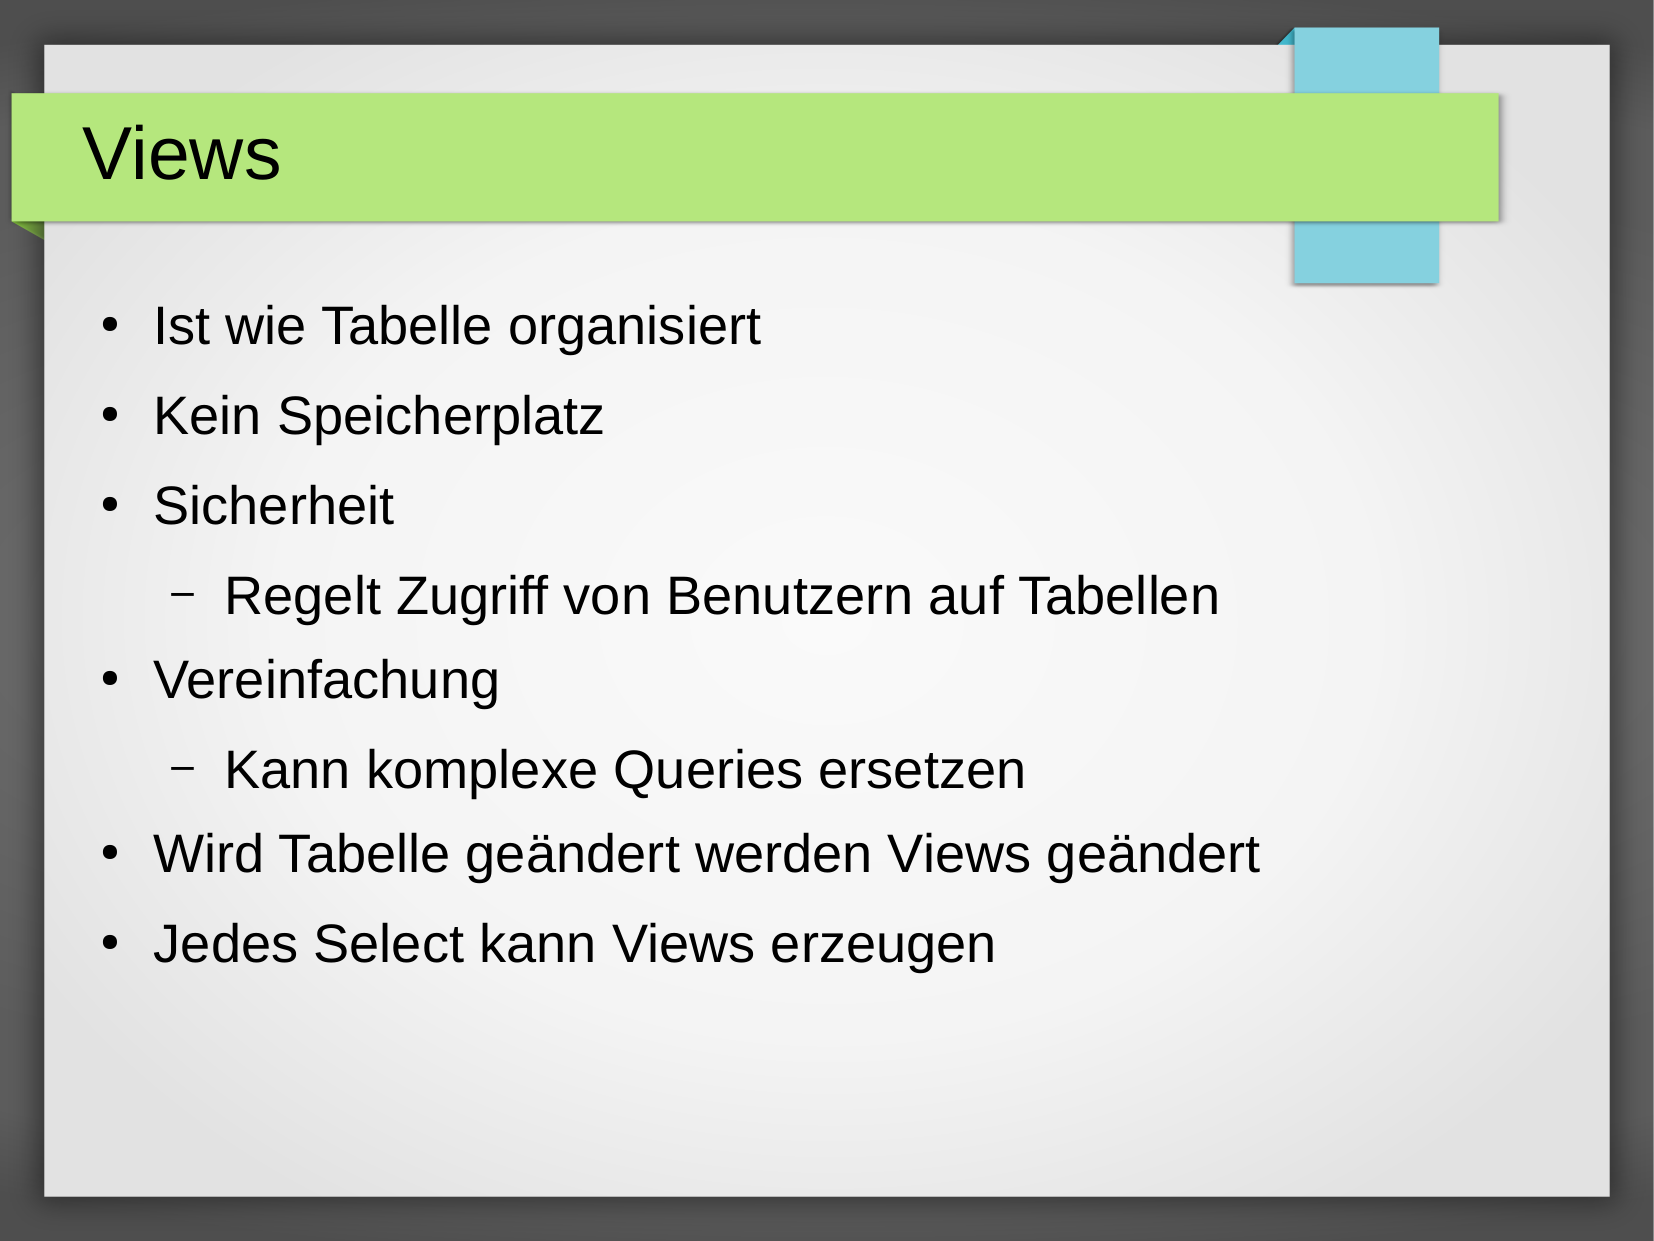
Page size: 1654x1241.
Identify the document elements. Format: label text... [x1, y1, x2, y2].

title Views [82, 94, 1264, 213]
picture [0, 0, 1654, 1241]
list Ist wie Tabelle organisiert Kein Speicherplatz Sicherheit Regelt Zugriff von Benutzern auf Tabellen Vereinfachung Kann komplexe Queries ersetzen Wird Tabelle geändert werden Views geändert Jedes Select kann Views erzeugen [82, 295, 1571, 1015]
